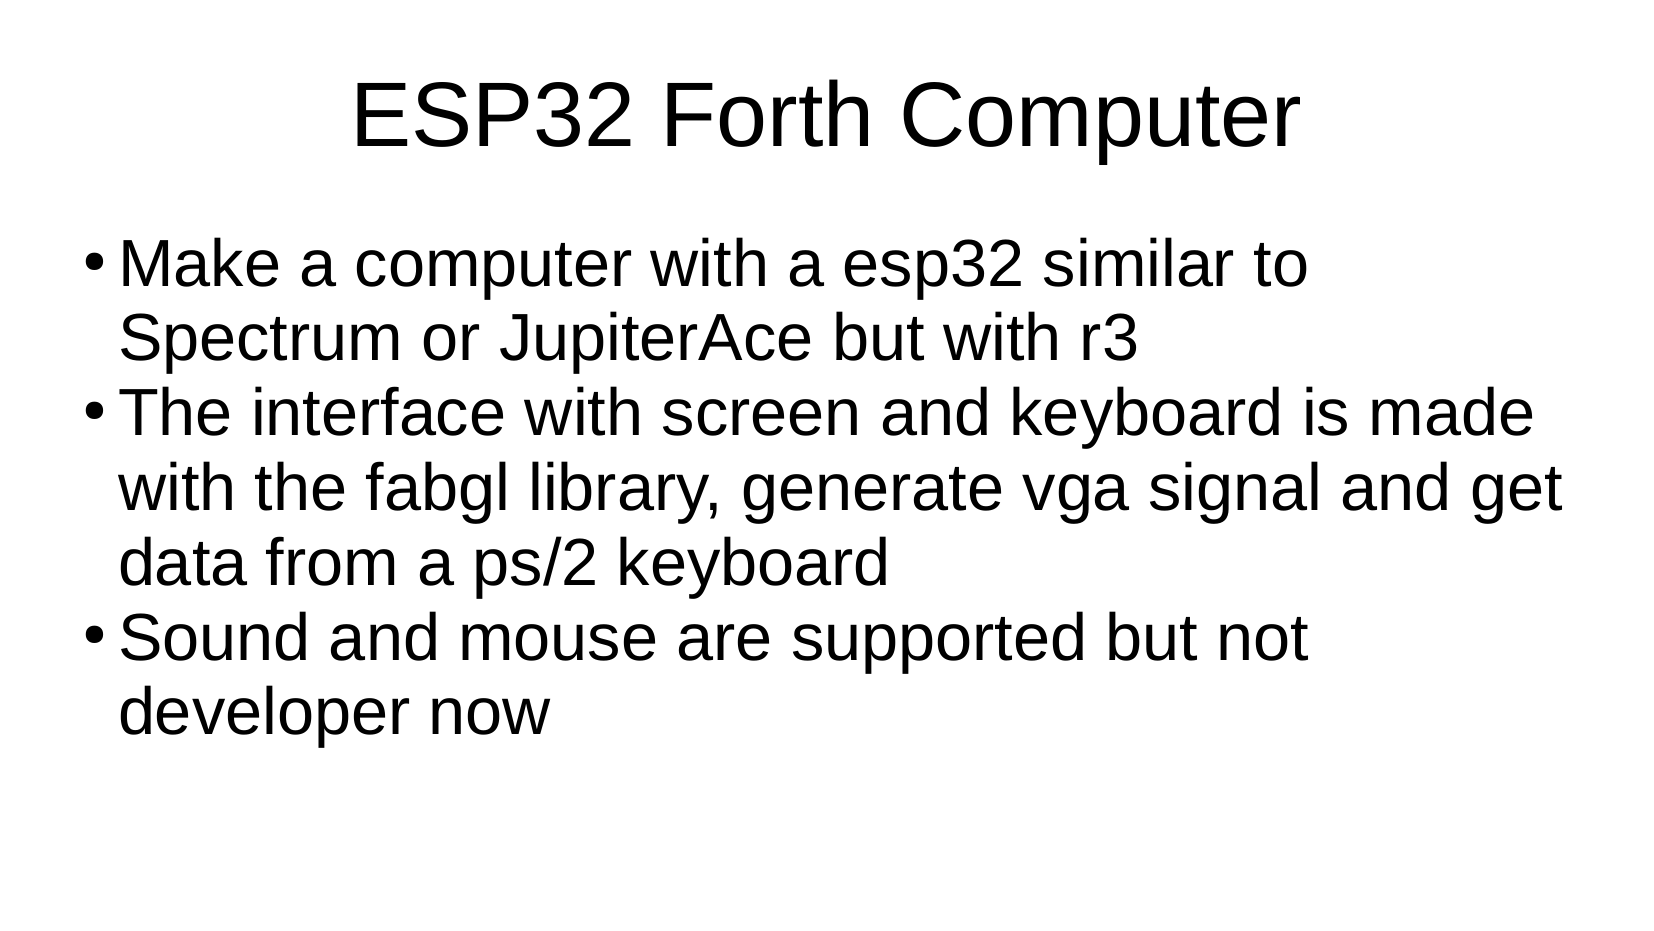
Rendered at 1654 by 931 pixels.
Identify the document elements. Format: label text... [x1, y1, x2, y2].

title ESP32 Forth Computer [82, 37, 1571, 193]
subtitle Make a computer with a esp32 similar to Spectrum or JupiterAce but with r3 The interface with screen and keyboard is made with the fabgl library, generate vga signal and get data from a ps/2 keyboard Sound and mouse are supported but not developer now [82, 217, 1571, 758]
